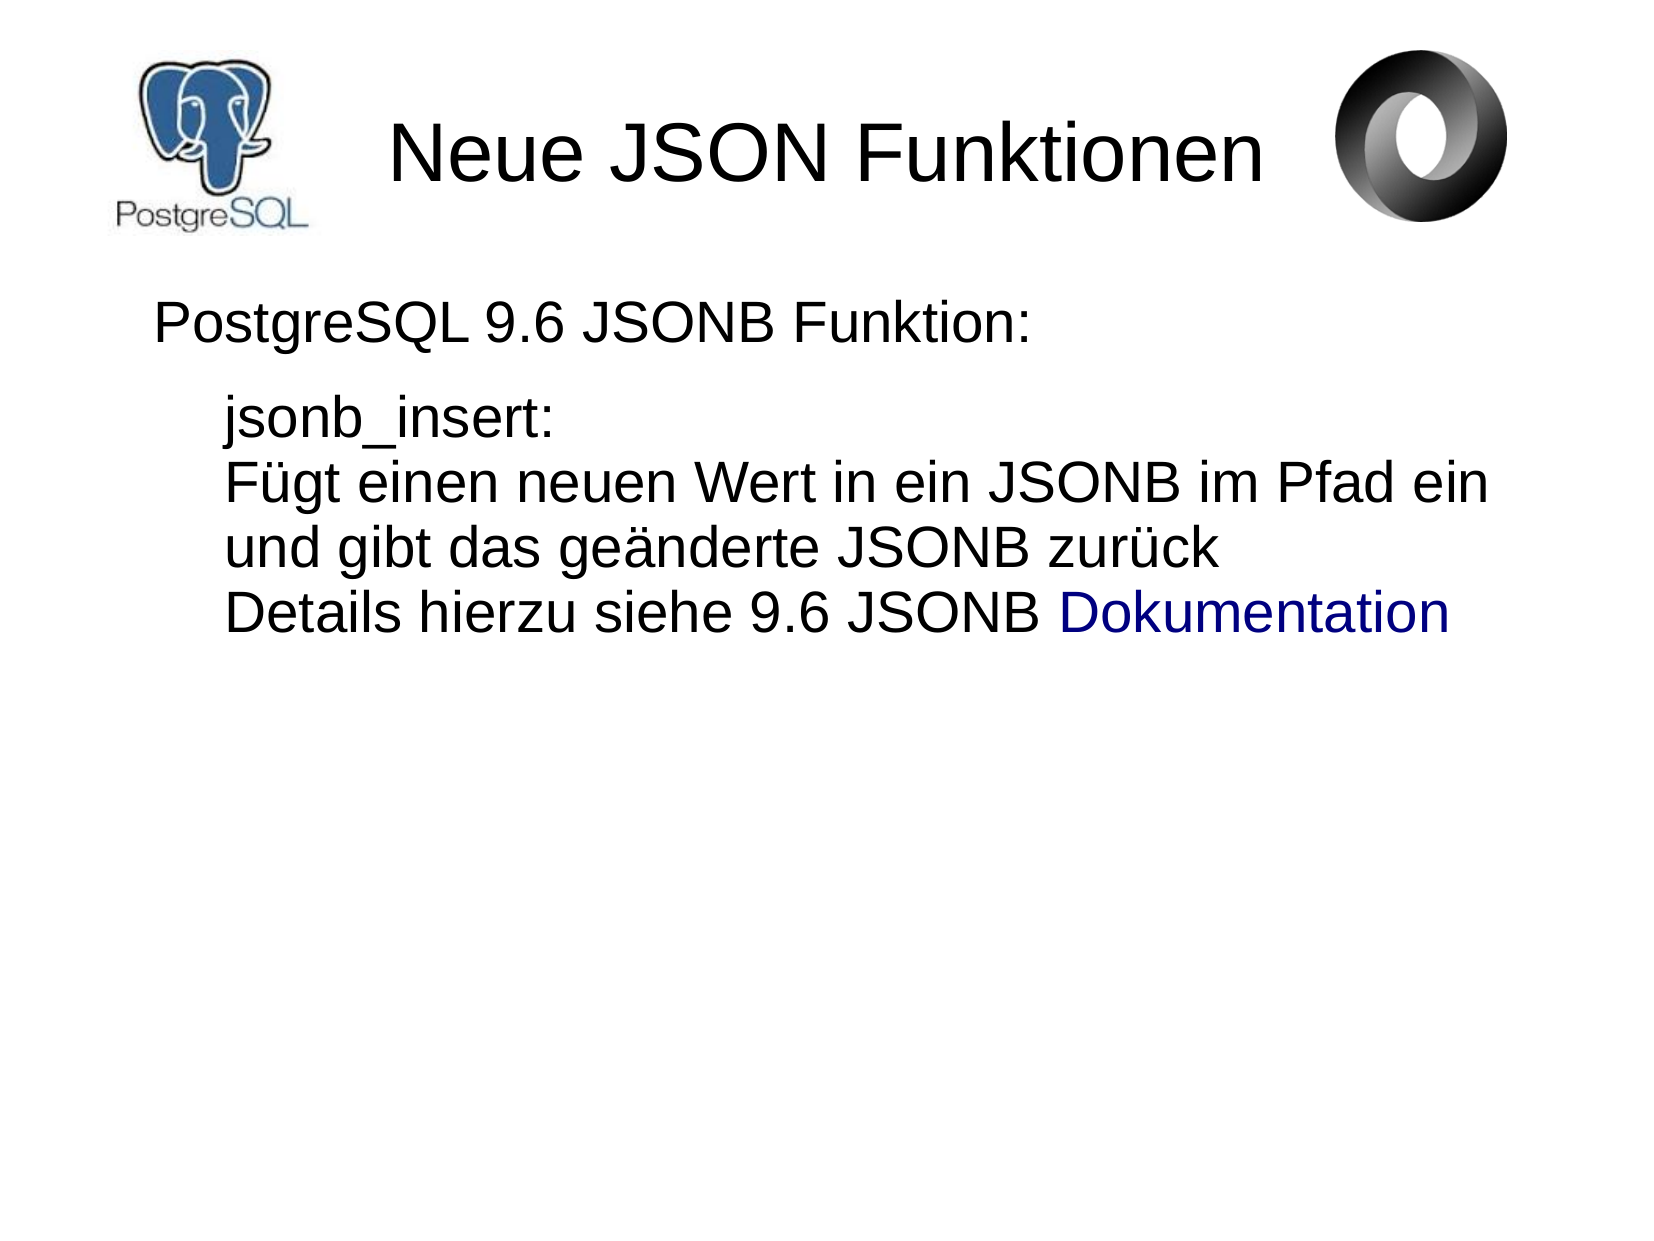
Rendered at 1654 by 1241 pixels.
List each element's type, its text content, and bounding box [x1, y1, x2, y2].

picture [58, 50, 356, 237]
title Neue JSON Funktionen [82, 49, 1571, 257]
picture [1335, 50, 1507, 222]
list PostgreSQL 9.6 JSONB Funktion: jsonb_insert: Fügt einen neuen Wert in ein JSONB im Pfad ein und gibt das geänderte JSONB zurück Details hierzu siehe 9.6 JSONB Dokumentation [82, 290, 1538, 1010]
